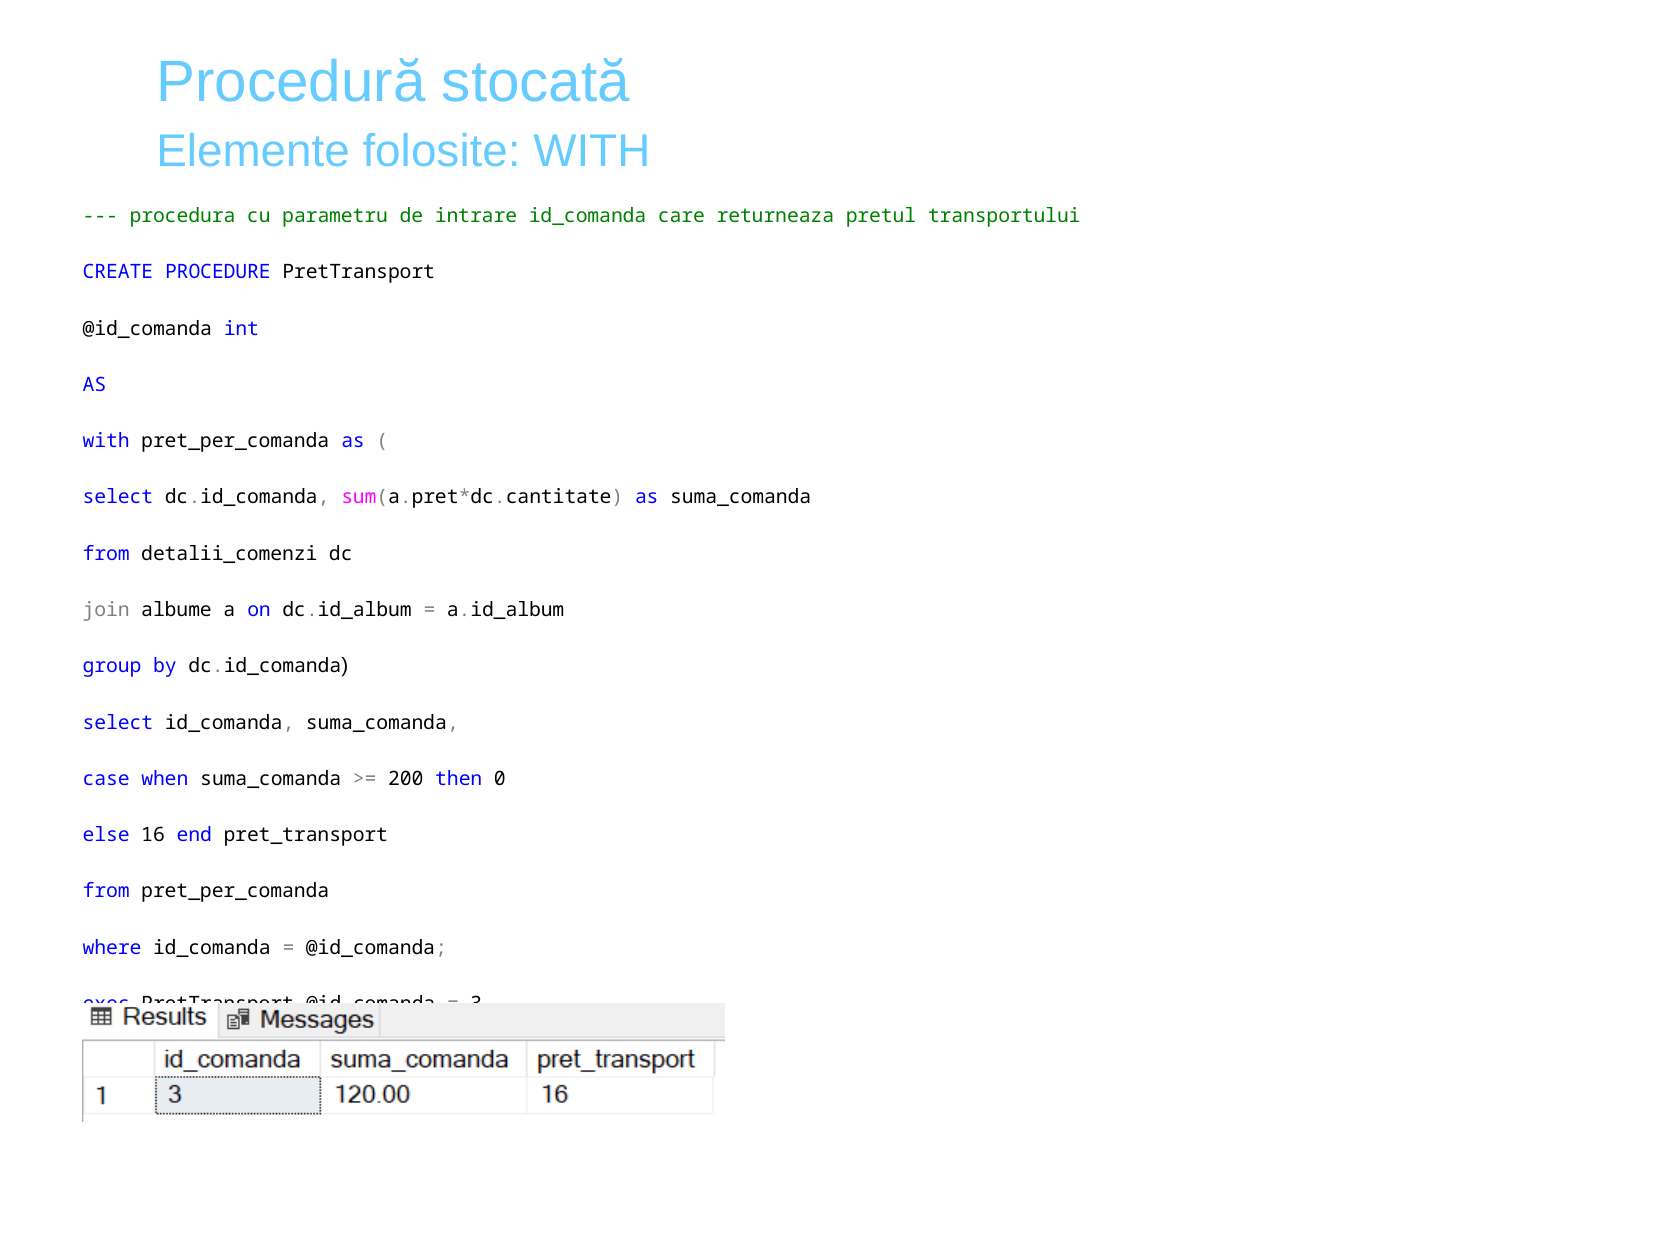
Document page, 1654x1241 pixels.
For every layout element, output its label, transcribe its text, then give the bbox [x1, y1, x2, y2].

picture [82, 1003, 725, 1123]
list --- procedura cu parametru de intrare id_comanda care returneaza pretul transportului CREATE PROCEDURE PretTransport @id_comanda int AS with pret_per_comanda as ( select dc.id_comanda, sum(a.pret*dc.cantitate) as suma_comanda from detalii_comenzi dc join albume a on dc.id_album = a.id_album group by dc.id_comanda) select id_comanda, suma_comanda, case when suma_comanda >= 200 then 0 else 16 end pret_transport from pret_per_comanda where id_comanda = @id_comanda; exec PretTransport @id_comanda = 3 [82, 201, 1571, 965]
title Procedură stocată Elemente folosite: WITH [82, 48, 1571, 179]
